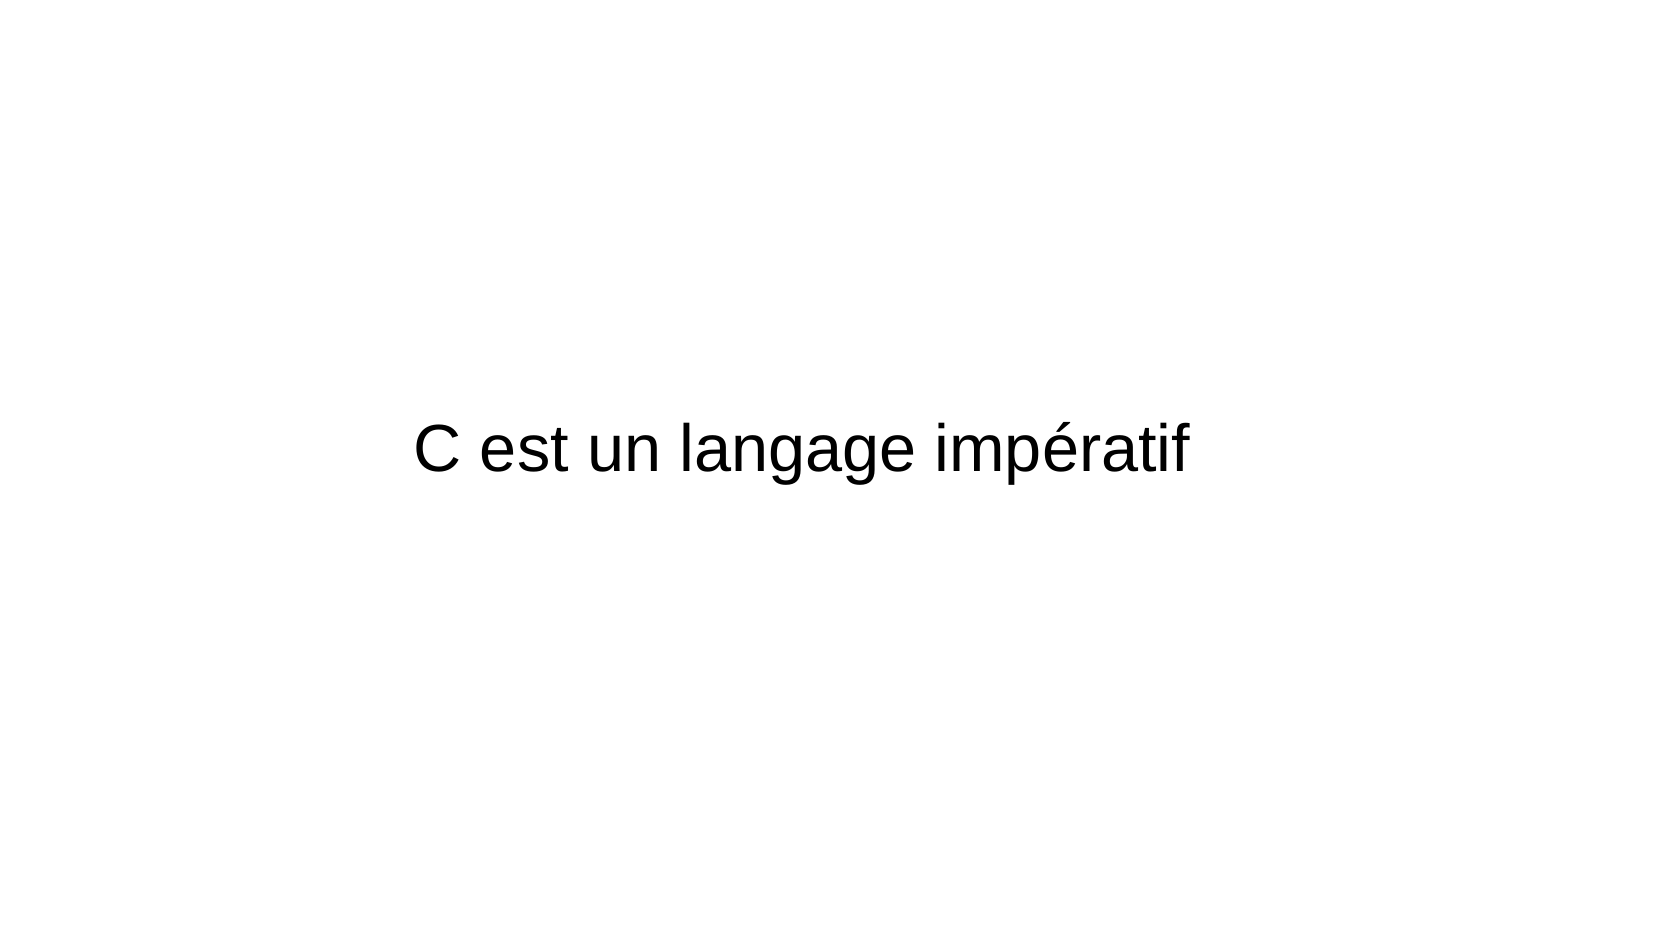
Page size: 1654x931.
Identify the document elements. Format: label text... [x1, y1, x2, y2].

list C est un langage impératif [413, 413, 1276, 492]
